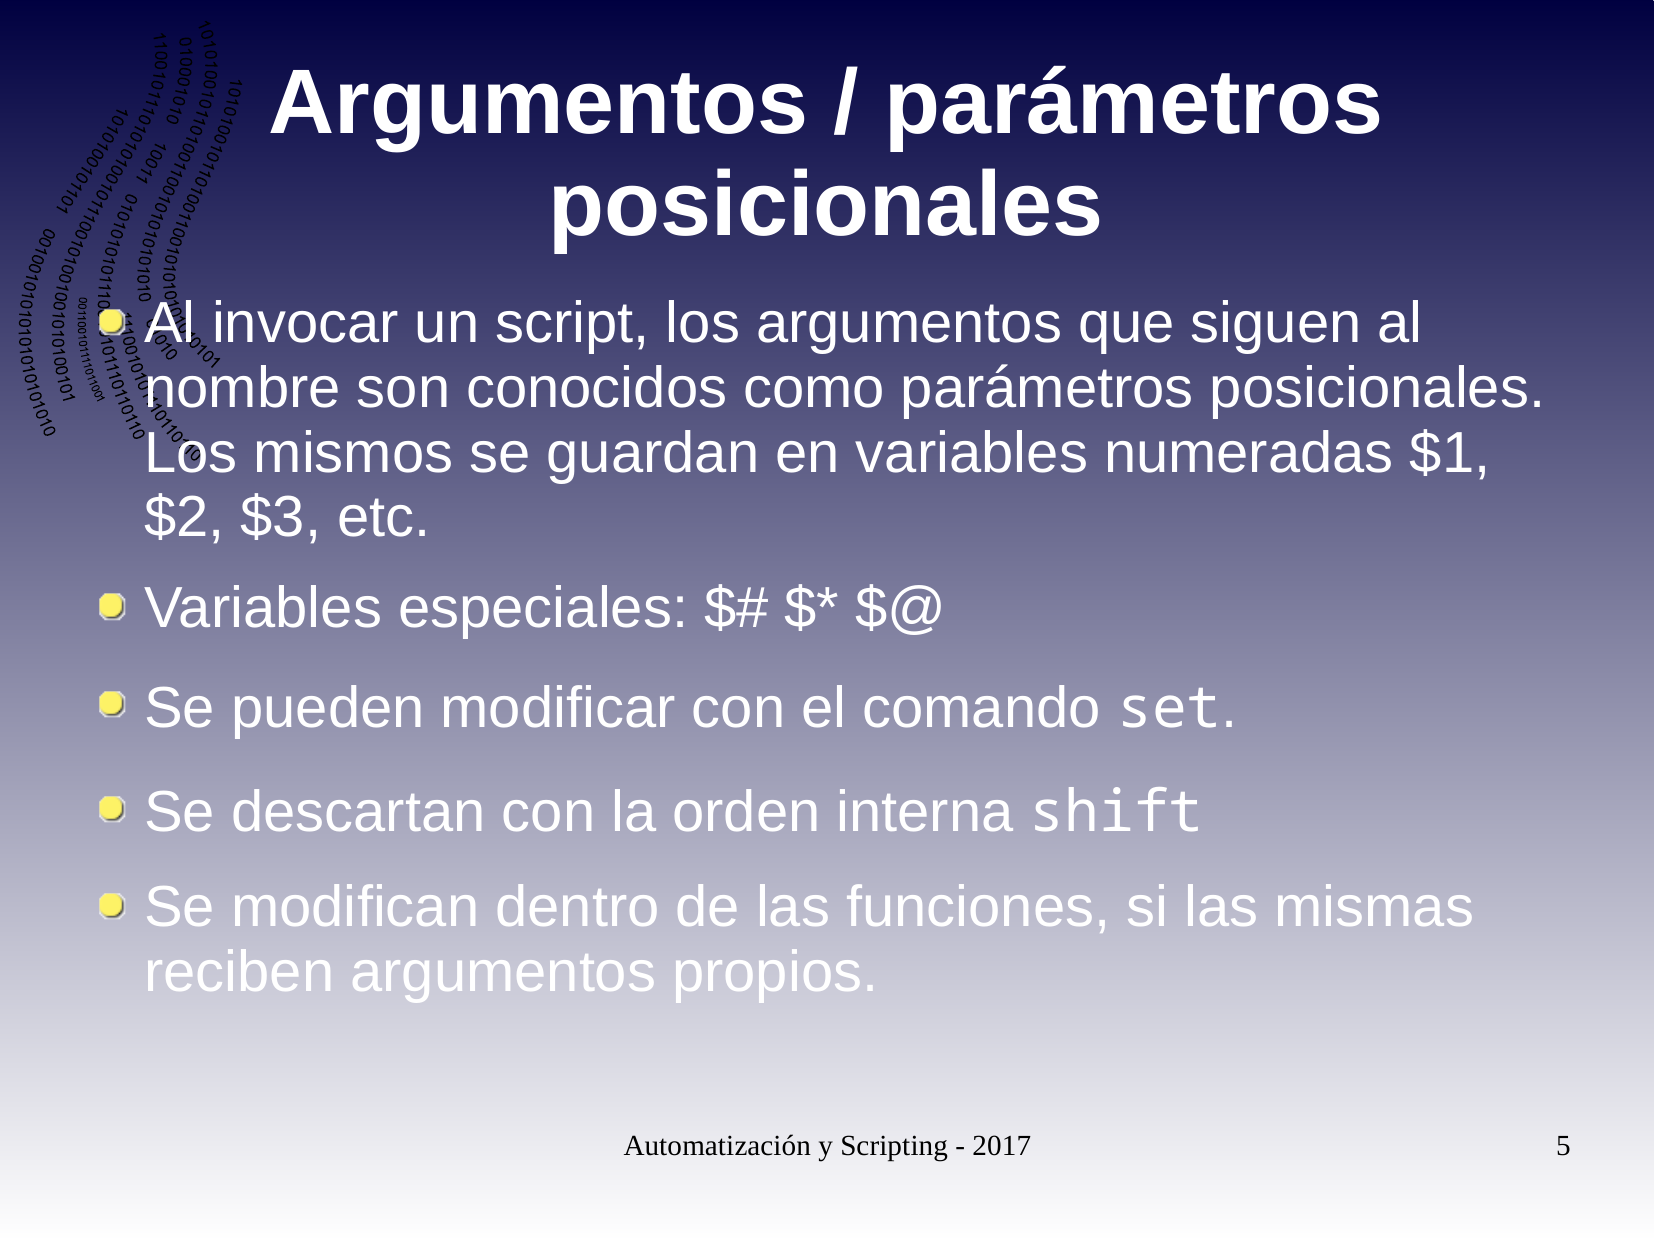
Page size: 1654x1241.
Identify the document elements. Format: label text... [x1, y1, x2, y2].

list Al invocar un script, los argumentos que siguen al nombre son conocidos como parámetros posicionales. Los mismos se guardan en variables numeradas $1, $2, $3, etc. Variables especiales: $# $* $@ Se pueden modificar con el comando set. Se descartan con la orden interna shift Se modifican dentro de las funciones, si las mismas reciben argumentos propios. [82, 290, 1571, 1010]
picture [18, 20, 243, 461]
title Argumentos / parámetros posicionales [82, 49, 1571, 257]
